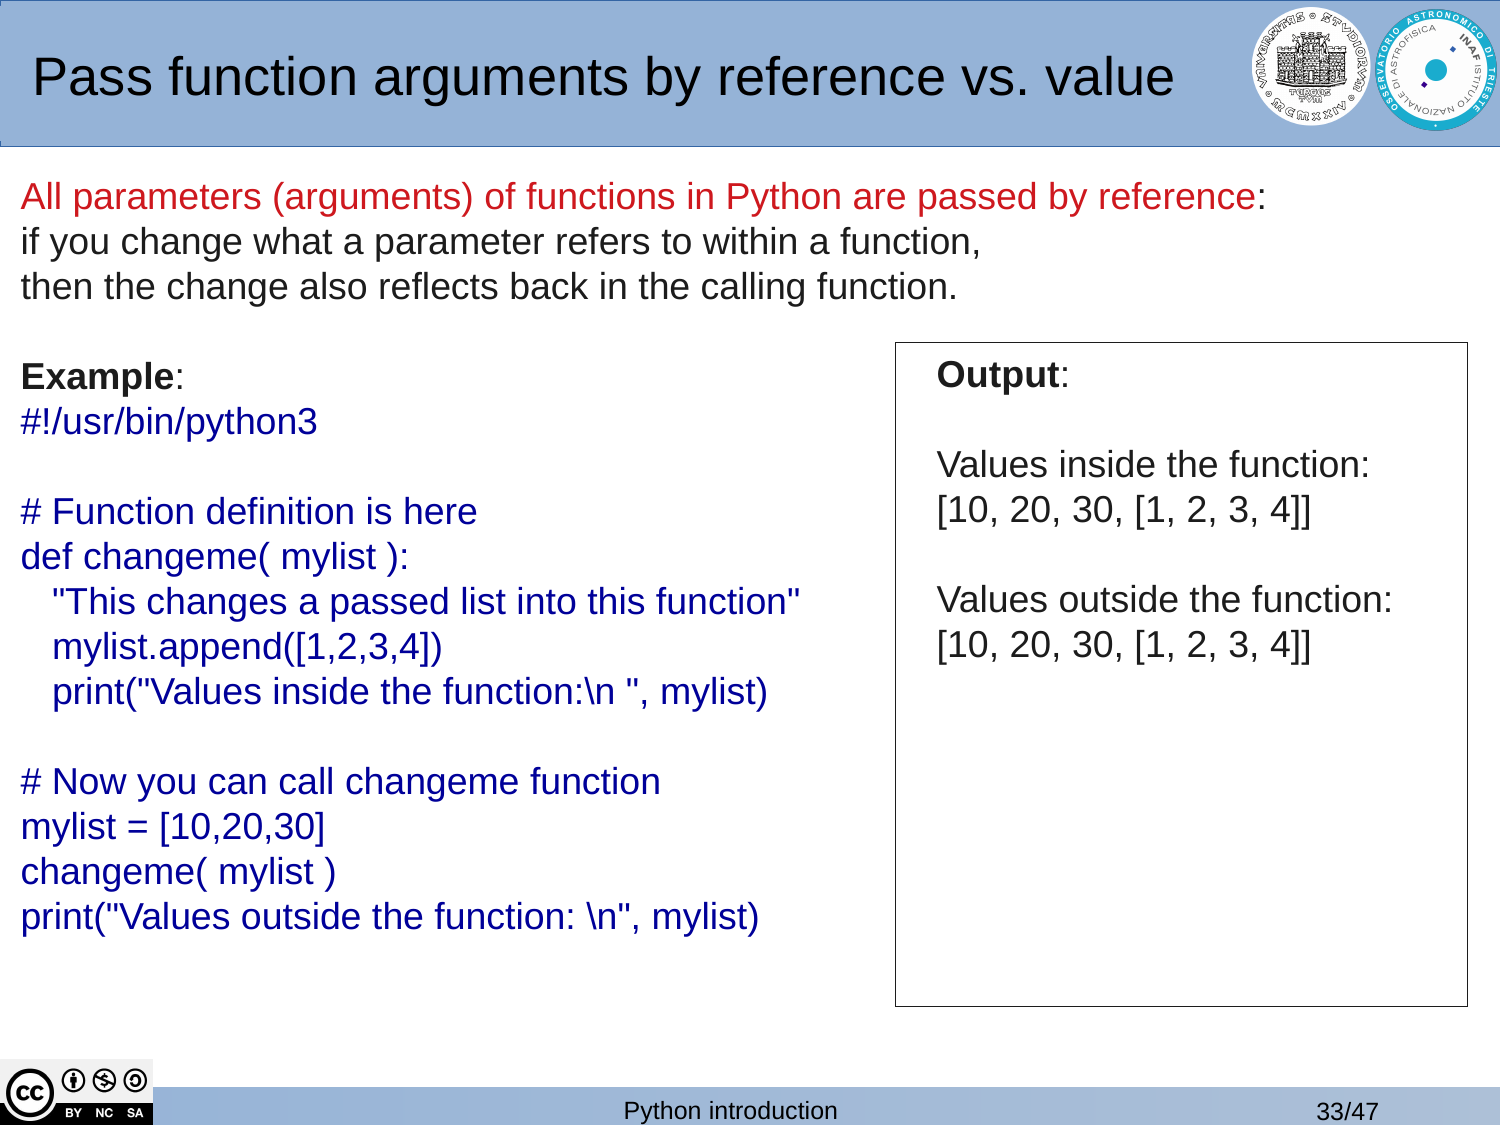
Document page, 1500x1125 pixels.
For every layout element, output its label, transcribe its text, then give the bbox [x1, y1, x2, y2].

list All parameters (arguments) of functions in Python are passed by reference: if you change what a parameter refers to within a function, then the change also reflects back in the calling function. Example: #!/usr/bin/python3 # Function definition is here def changeme( mylist ): "This changes a passed list into this function" mylist.append([1,2,3,4]) print("Values inside the function:\n ", mylist) # Now you can call changeme function mylist = [10,20,30] changeme( mylist ) print("Values outside the function: \n", mylist) [5, 164, 1500, 1075]
list Output: Values inside the function: [10, 20, 30, [1, 2, 3, 4]] Values outside the function: [10, 20, 30, [1, 2, 3, 4]] [921, 342, 1500, 993]
picture [1252, 0, 1500, 156]
text_box Pass function arguments by reference vs. value [0, 5, 1243, 141]
text_box [895, 342, 1468, 1007]
picture [0, 1059, 153, 1125]
